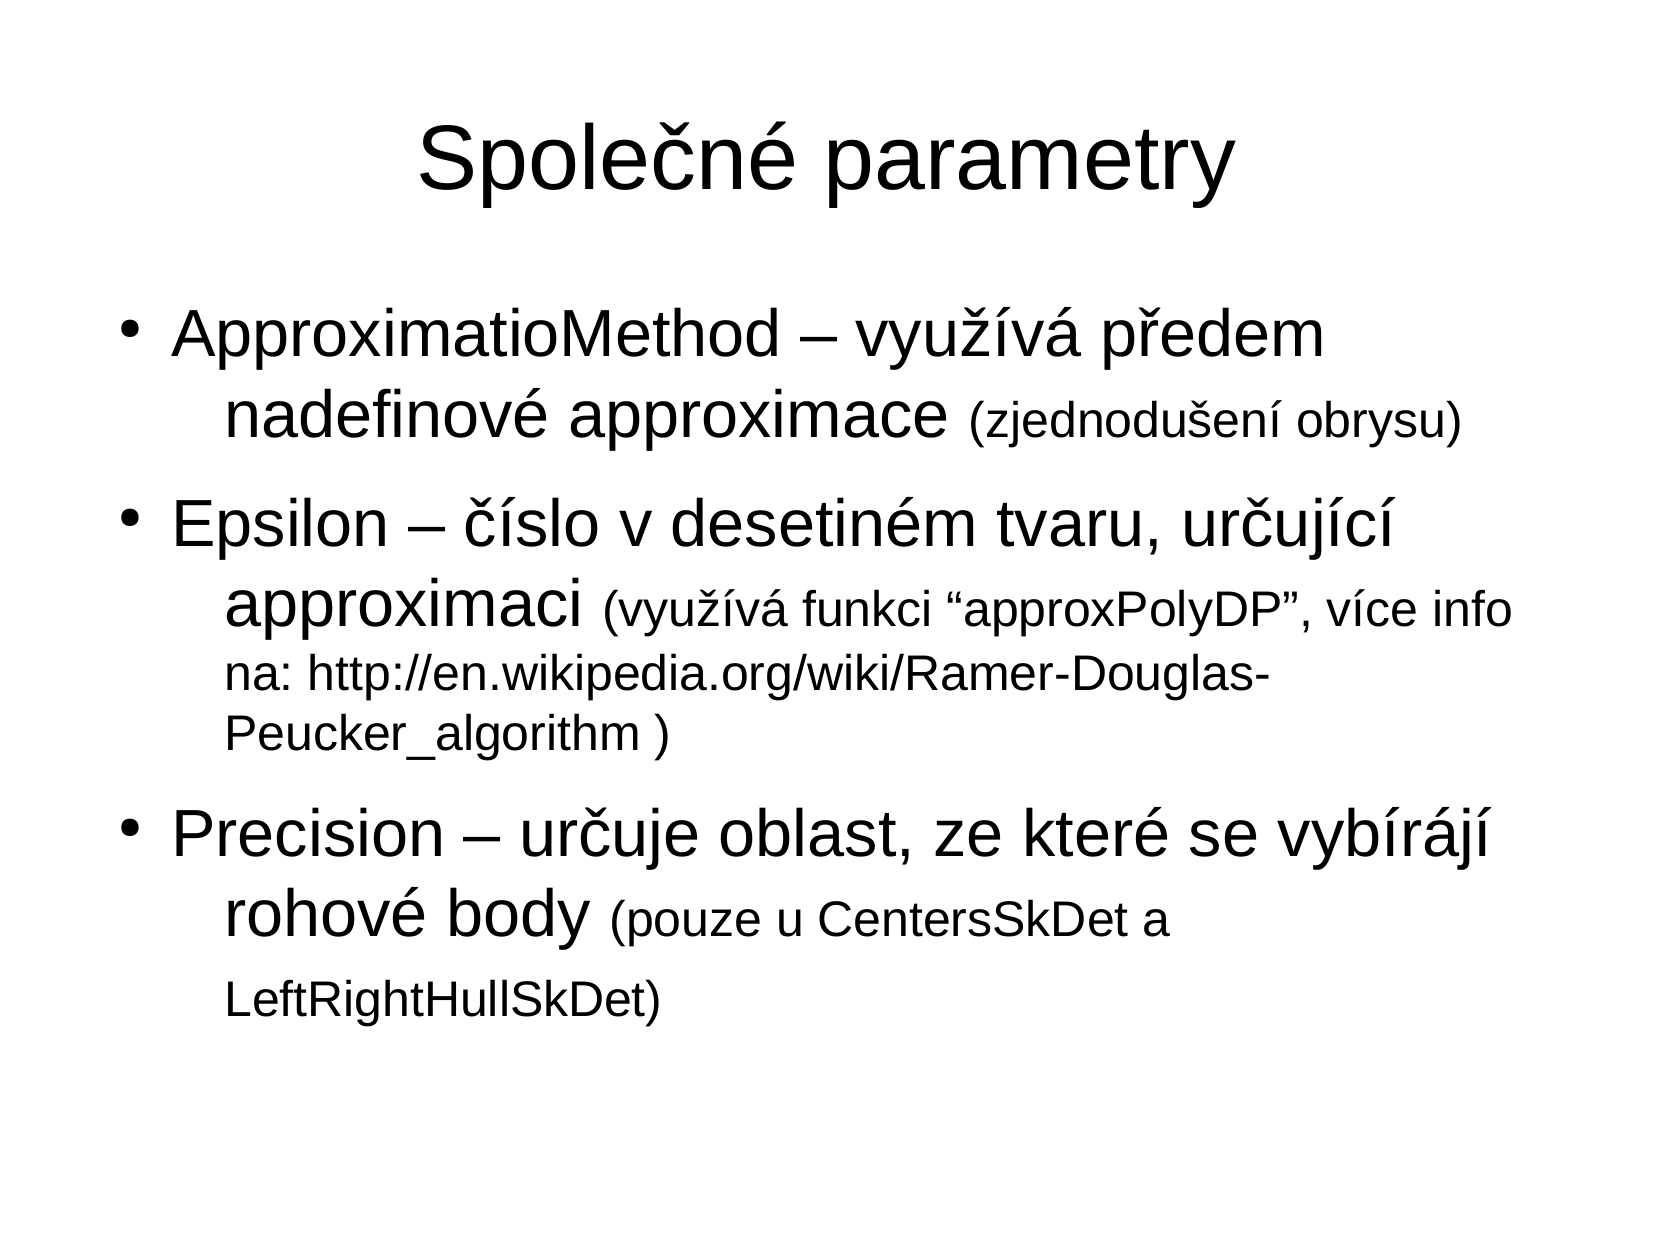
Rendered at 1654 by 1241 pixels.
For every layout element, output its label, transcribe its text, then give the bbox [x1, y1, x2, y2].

list ApproximatioMethod – využívá předem nadefinové approximace (zjednodušení obrysu) Epsilon – číslo v desetiném tvaru, určující approximaci (využívá funkci “approxPolyDP”, více info na: http://en.wikipedia.org/wiki/Ramer-Douglas-Peucker_algorithm ) Precision – určuje oblast, ze které se vybírájí rohové body (pouze u CentersSkDet a LeftRightHullSkDet) [82, 290, 1571, 1109]
title Společné parametry [82, 49, 1571, 257]
